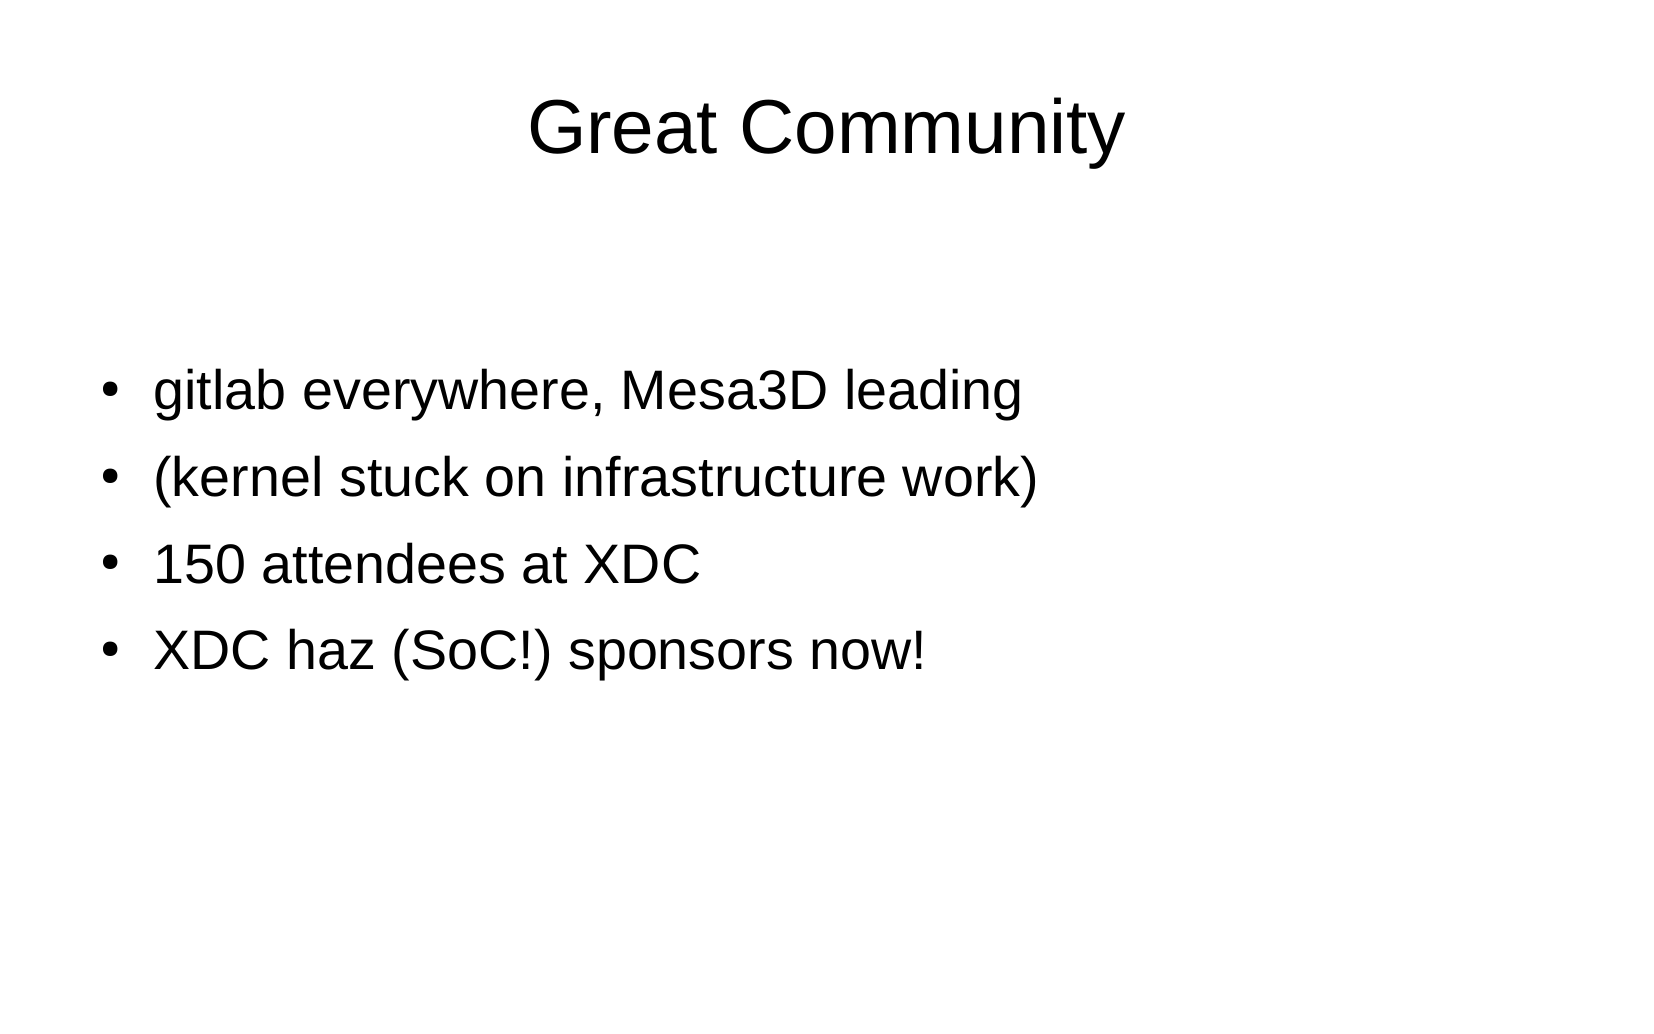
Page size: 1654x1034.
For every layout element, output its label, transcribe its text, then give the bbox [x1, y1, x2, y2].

title Great Community [82, 41, 1571, 214]
list gitlab everywhere, Mesa3D leading (kernel stuck on infrastructure work) 150 attendees at XDC XDC haz (SoC!) sponsors now! [82, 359, 1571, 851]
